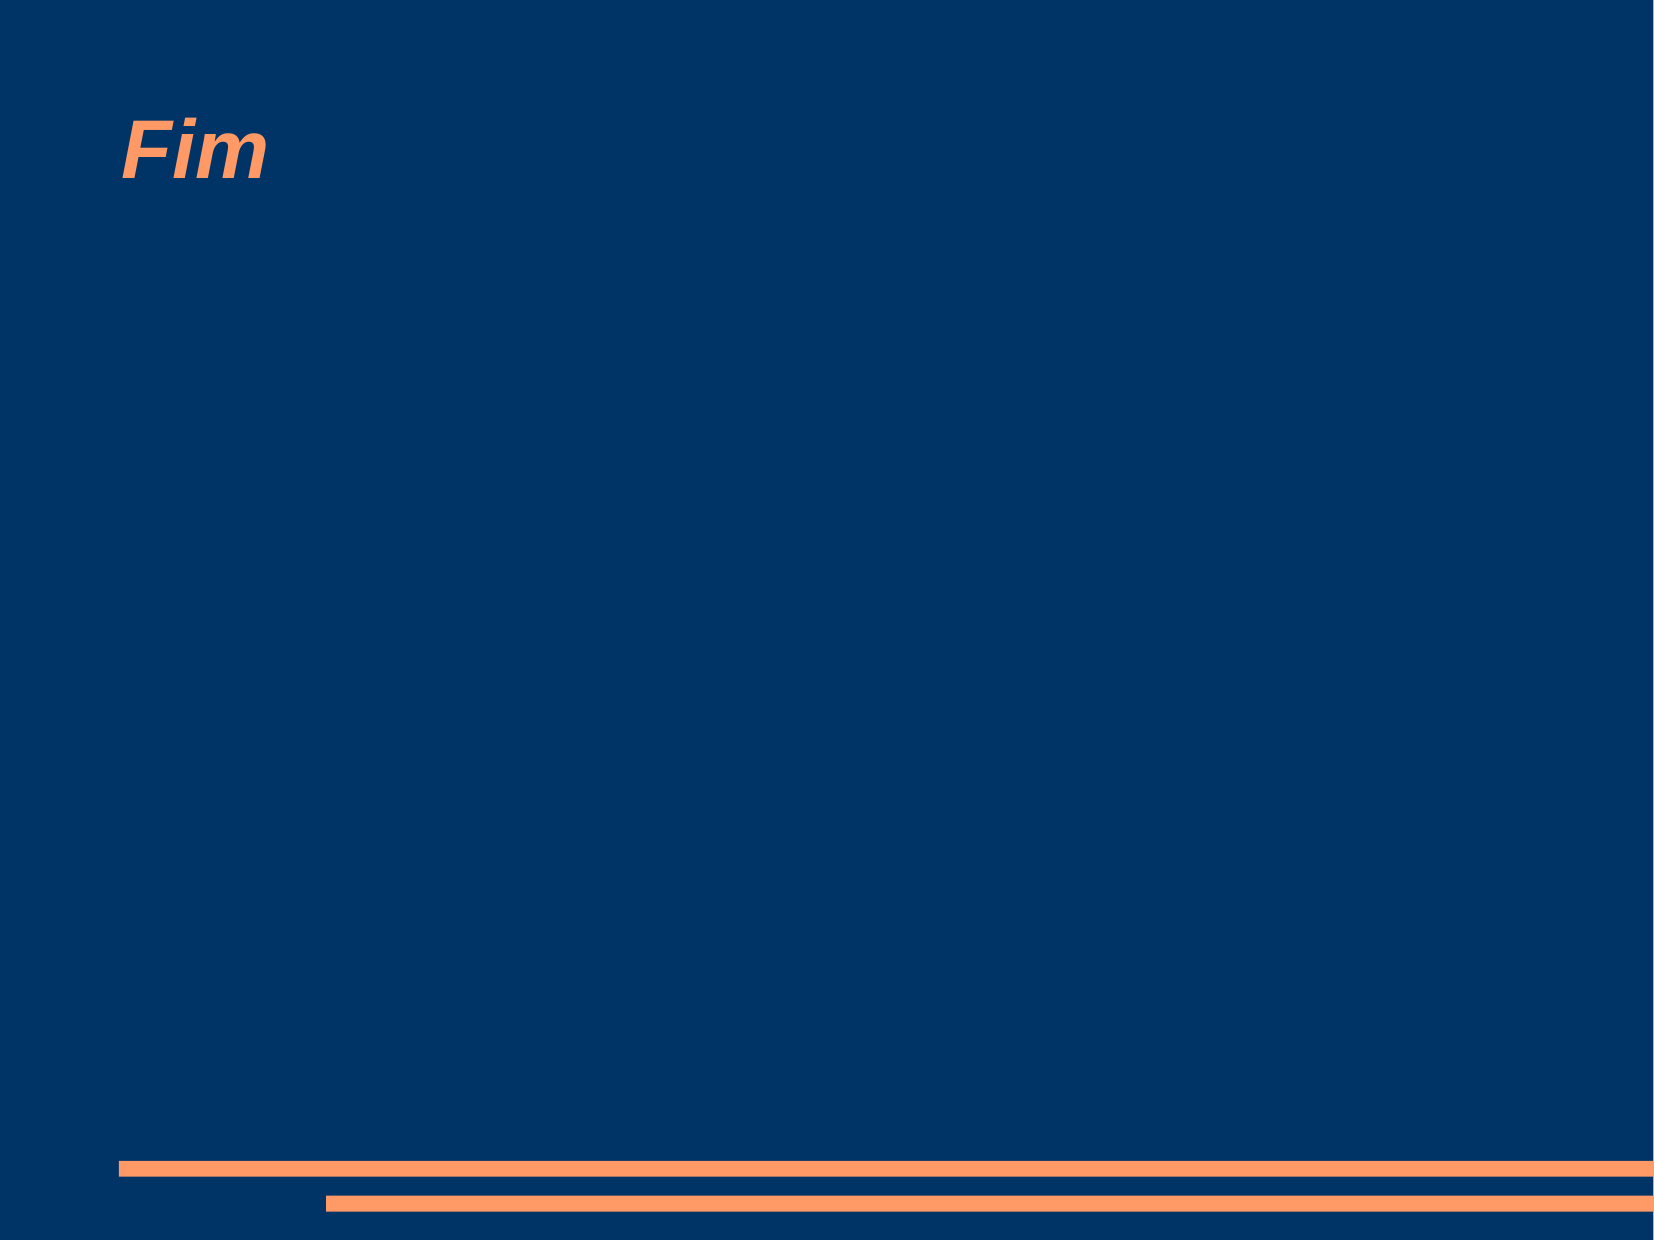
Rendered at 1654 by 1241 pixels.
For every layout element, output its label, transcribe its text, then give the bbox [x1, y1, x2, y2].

title Fim [121, 53, 1534, 246]
